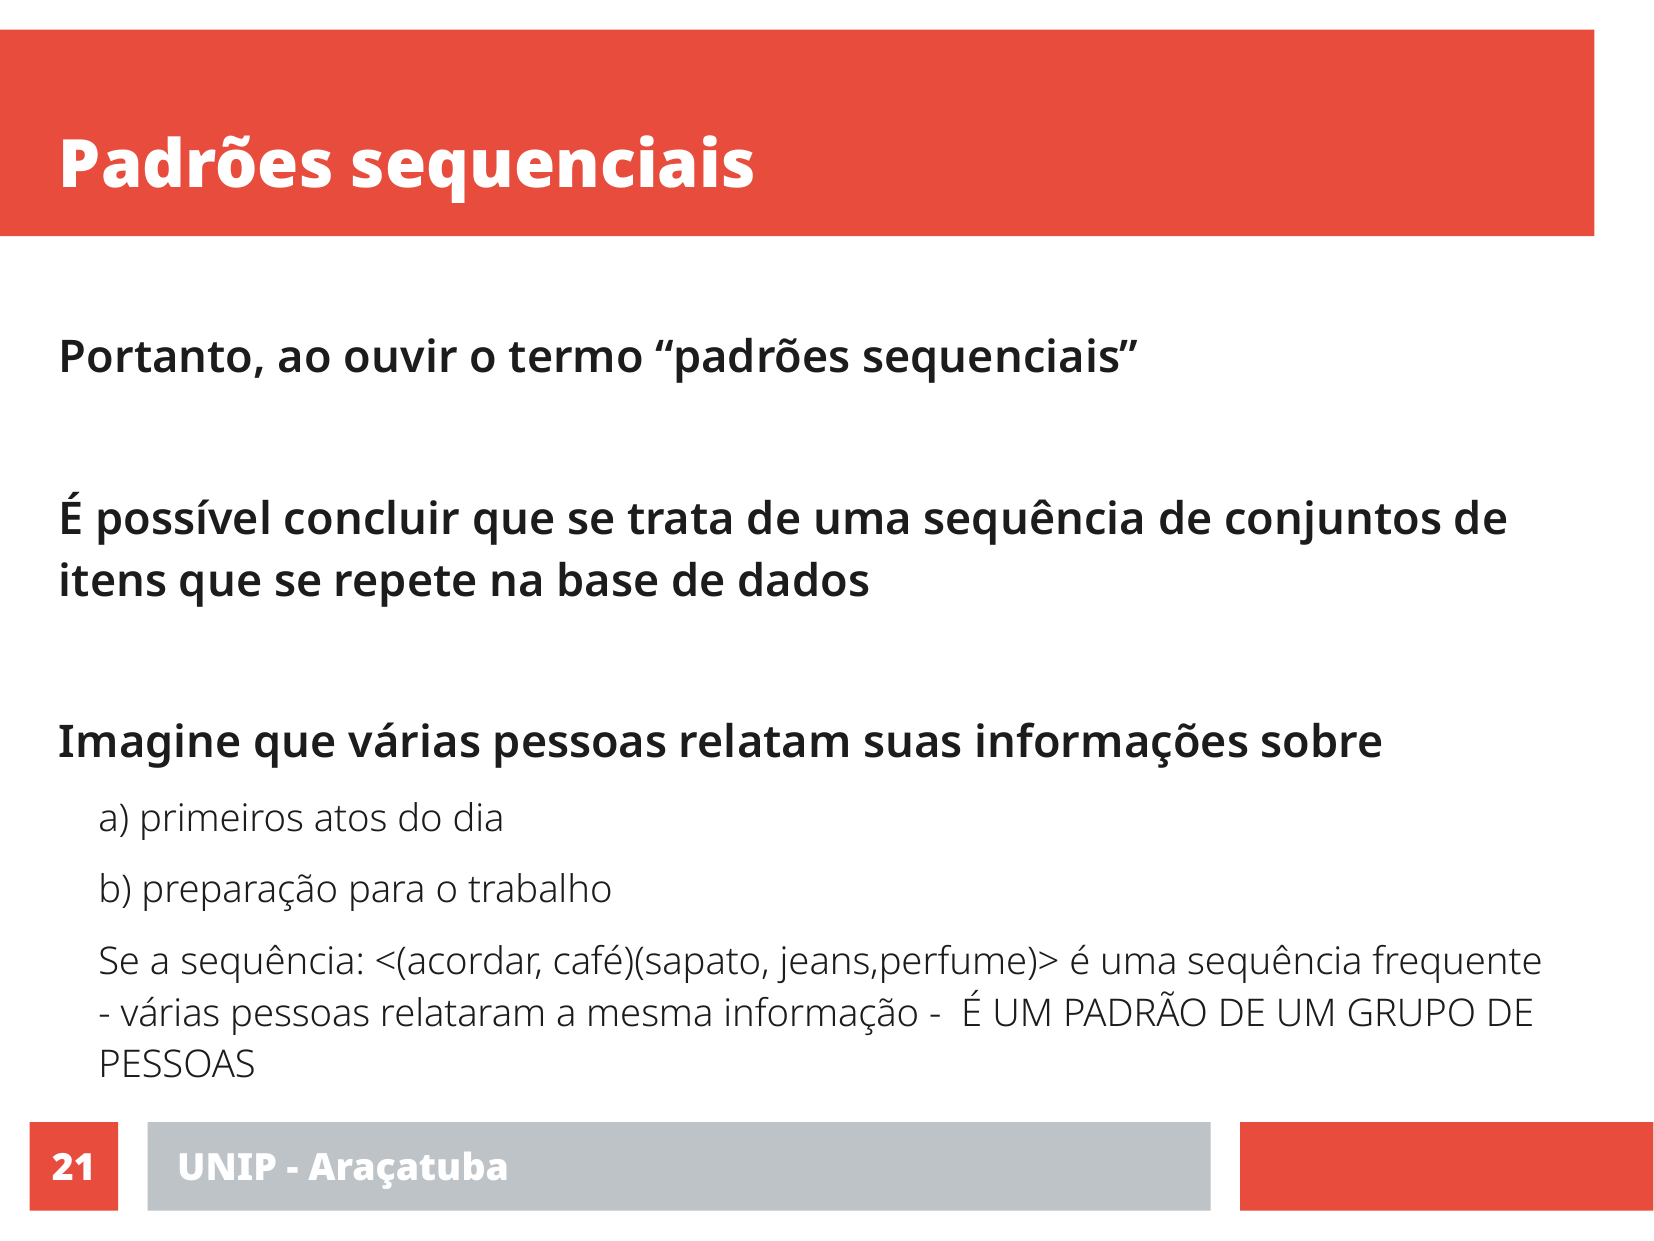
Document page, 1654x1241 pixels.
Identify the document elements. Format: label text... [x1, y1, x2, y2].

title Padrões sequenciais [59, 59, 1595, 207]
list Portanto, ao ouvir o termo “padrões sequenciais” É possível concluir que se trata de uma sequência de conjuntos de itens que se repete na base de dados Imagine que várias pessoas relatam suas informações sobre a) primeiros atos do dia b) preparação para o trabalho Se a sequência: <(acordar, café)(sapato, jeans,perfume)> é uma sequência frequente - várias pessoas relataram a mesma informação - É UM PADRÃO DE UM GRUPO DE PESSOAS [59, 324, 1565, 1093]
